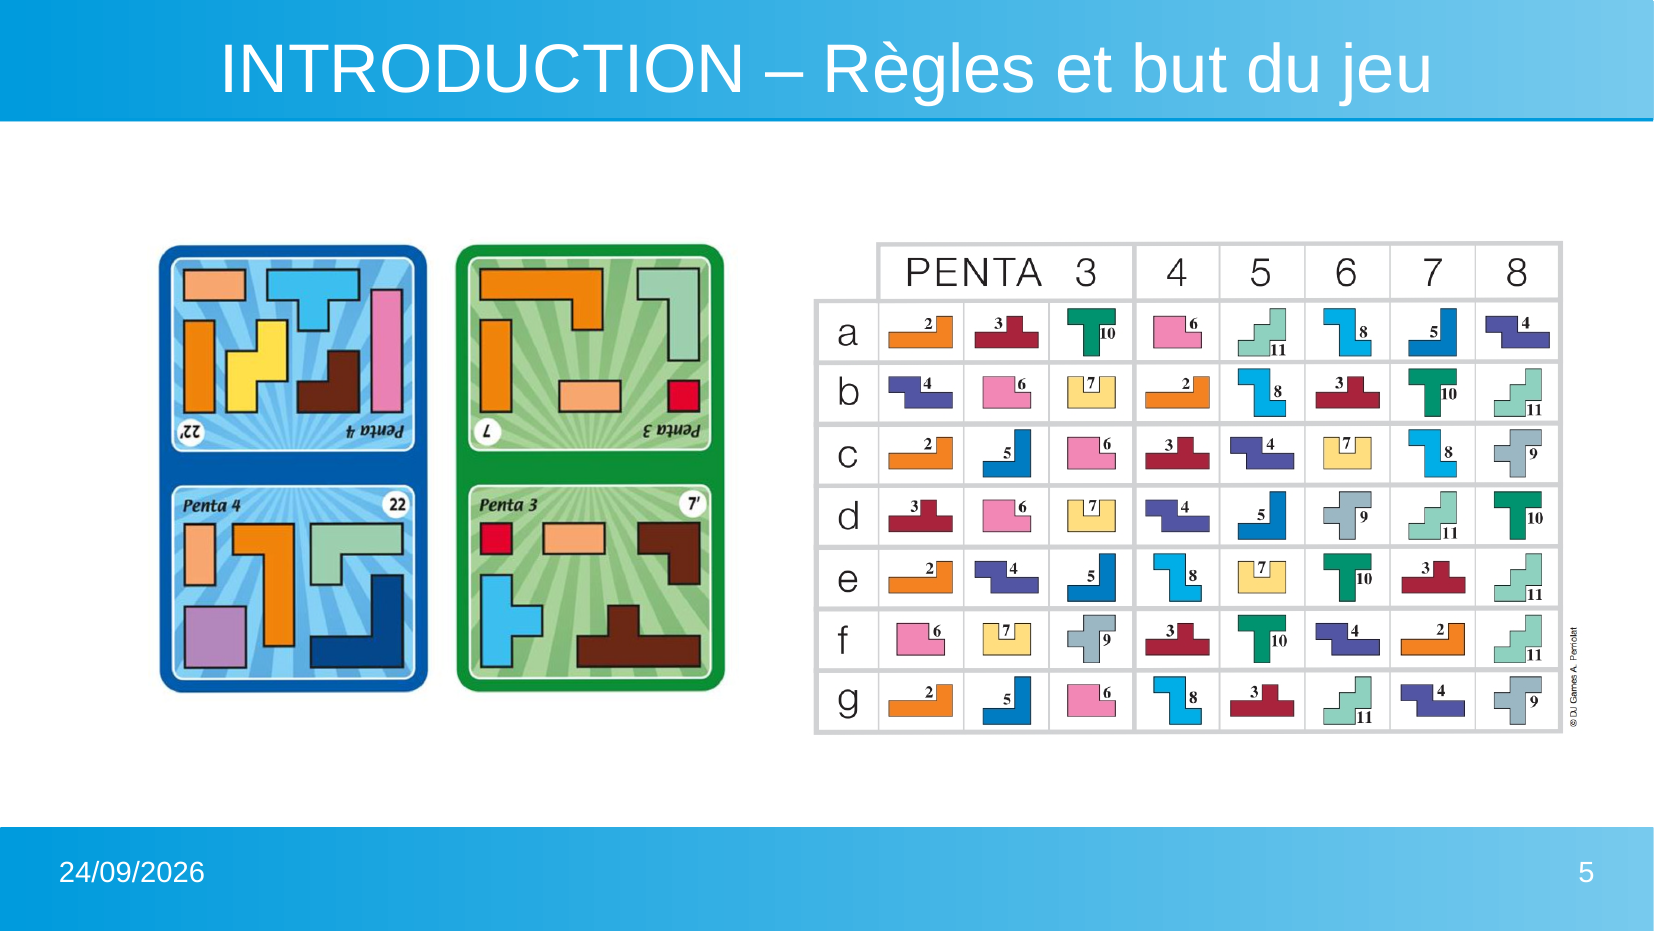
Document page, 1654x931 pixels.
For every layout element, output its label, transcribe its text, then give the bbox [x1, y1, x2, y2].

title INTRODUCTION – Règles et but du jeu [59, 29, 1595, 108]
picture [146, 235, 739, 709]
picture [797, 236, 1583, 739]
